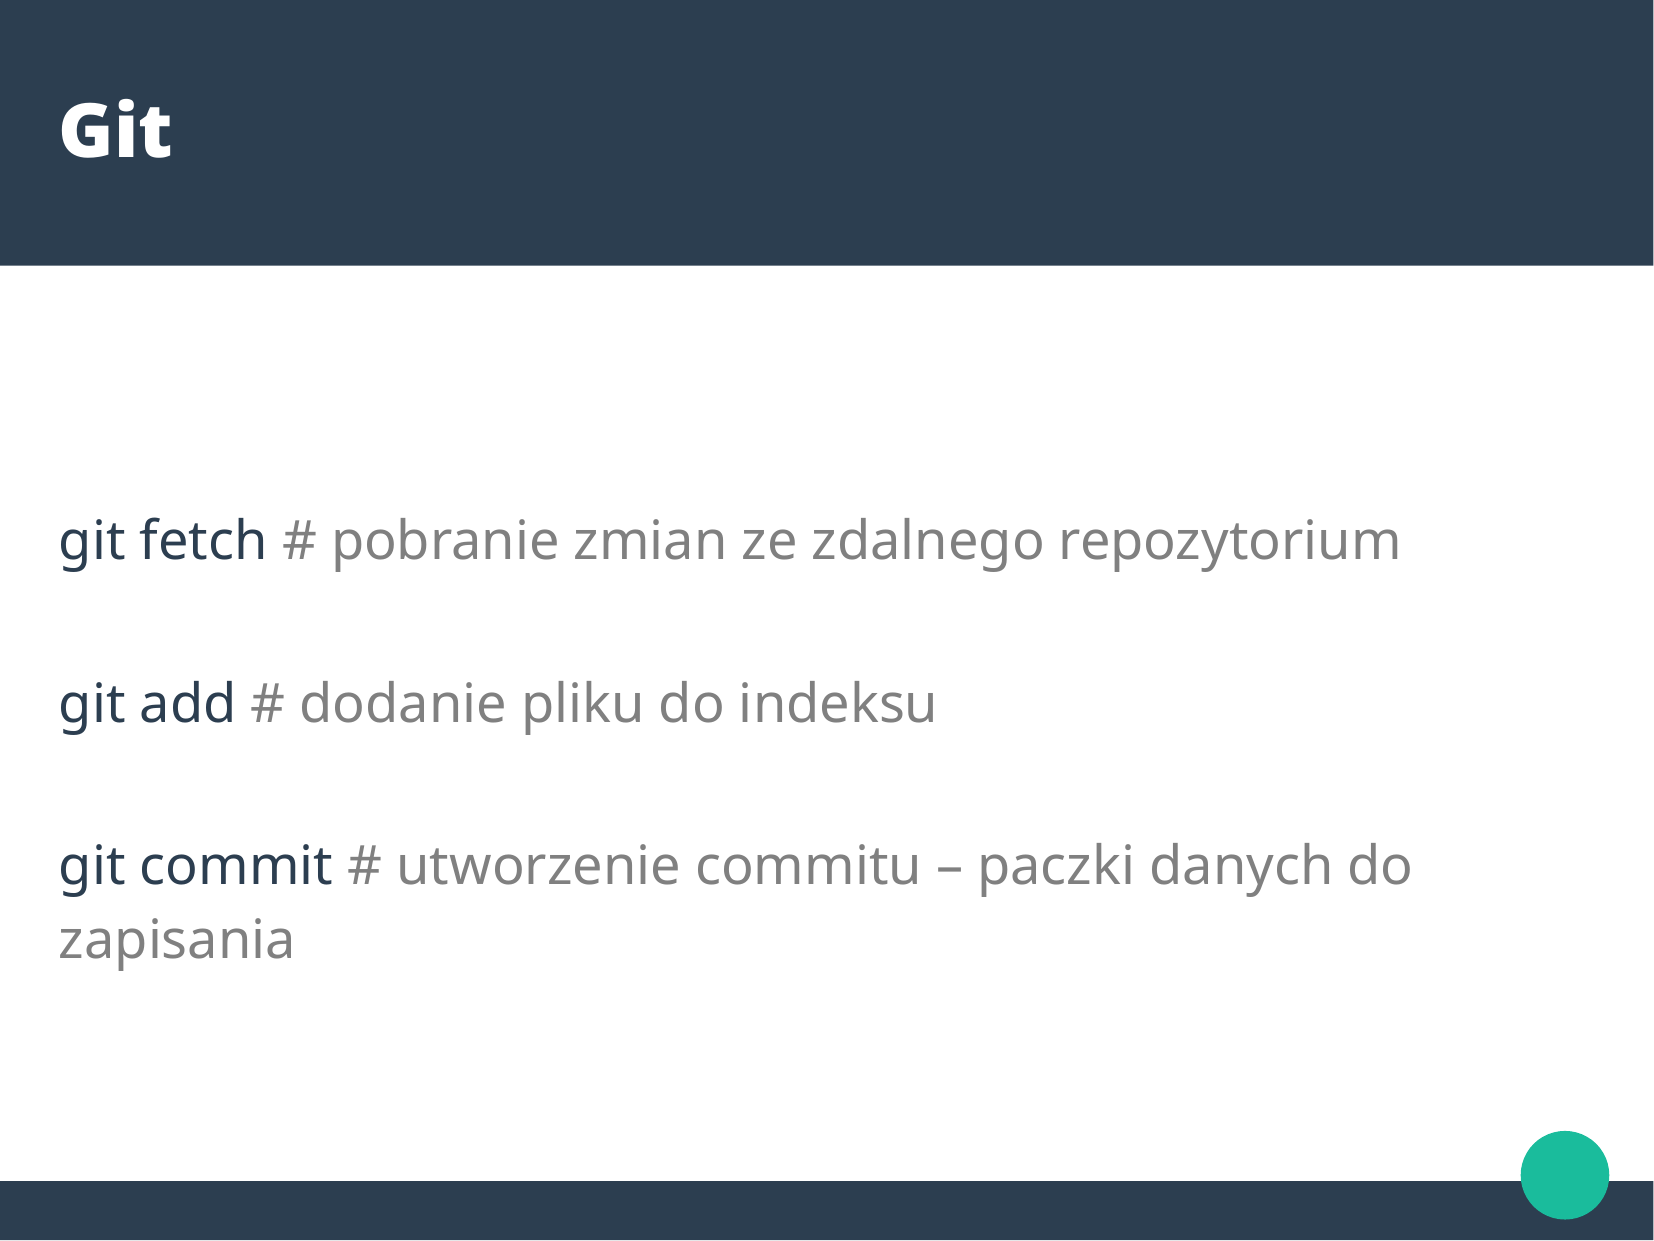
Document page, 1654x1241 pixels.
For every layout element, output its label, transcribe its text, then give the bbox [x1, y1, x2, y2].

subtitle git fetch # pobranie zmian ze zdalnego repozytorium git add # dodanie pliku do indeksu git commit # utworzenie commitu – paczki danych do zapisania [59, 324, 1595, 1152]
title Git [59, 24, 1595, 232]
